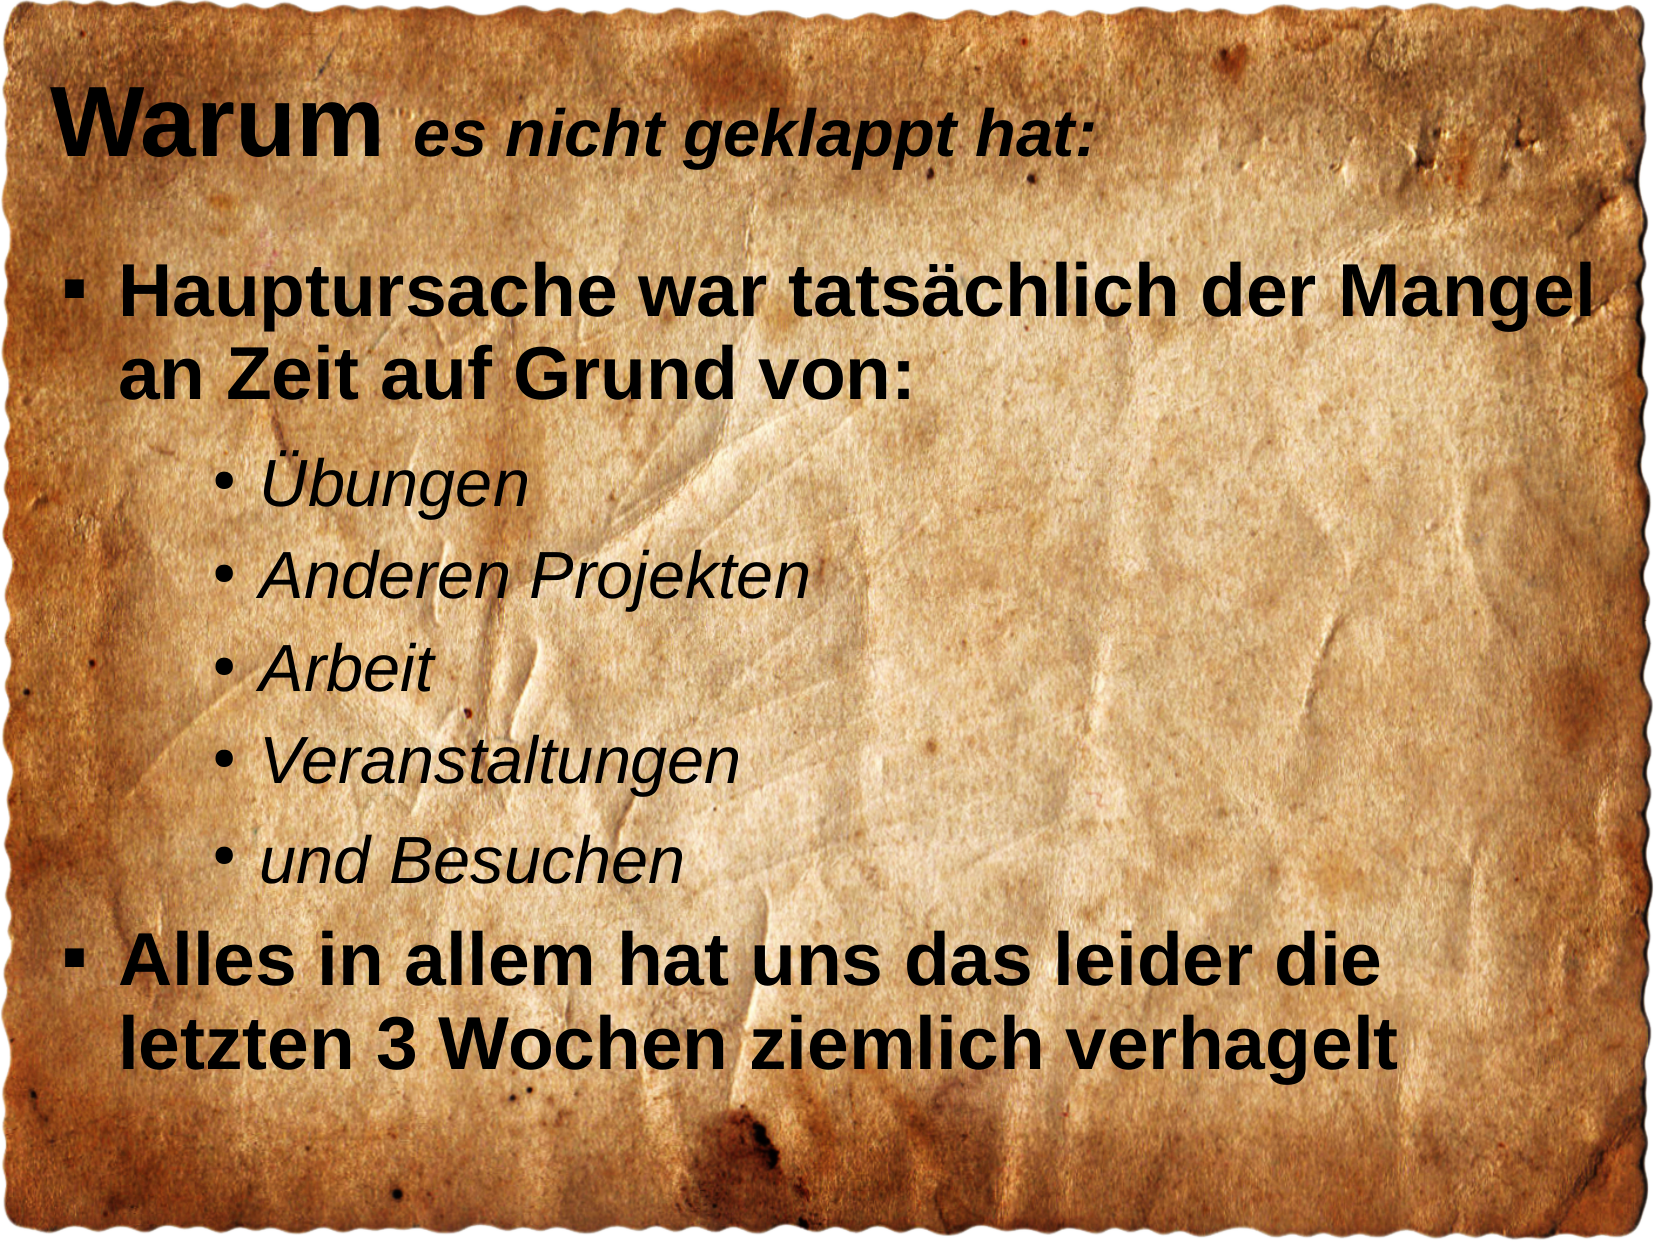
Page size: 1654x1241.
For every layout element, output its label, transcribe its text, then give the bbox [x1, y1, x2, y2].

text_box Warum es nicht geklappt hat: [35, 58, 1132, 201]
list Hauptursache war tatsächlich der Mangel an Zeit auf Grund von: Übungen Anderen Projekten Arbeit Veranstaltungen und Besuchen Alles in allem hat uns das leider die letzten 3 Wochen ziemlich verhagelt [47, 248, 1619, 1086]
picture [0, 0, 1654, 1241]
